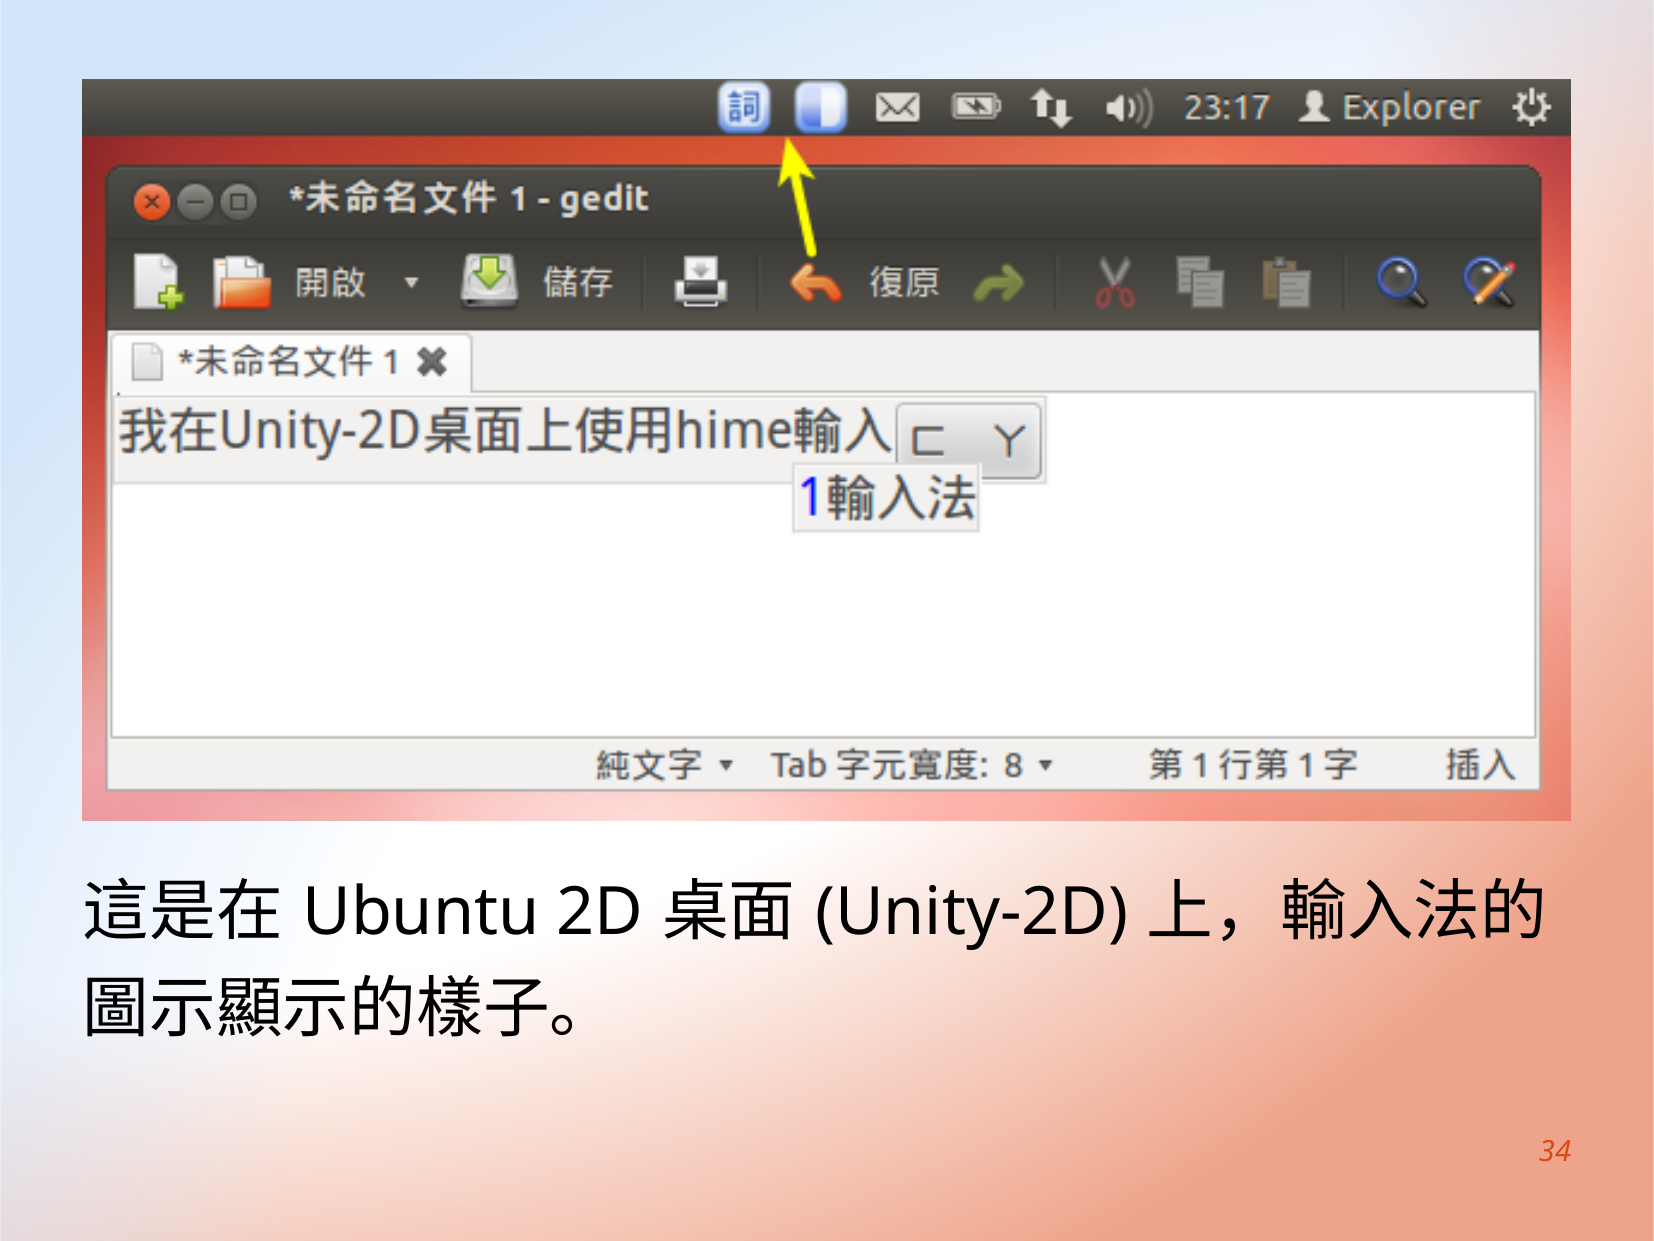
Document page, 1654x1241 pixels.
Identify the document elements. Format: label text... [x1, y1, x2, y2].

picture [0, 0, 1654, 1241]
list 這是在Ubuntu 2D桌面(Unity-2D)上，輸入法的圖示顯示的樣子。 [82, 857, 1571, 1201]
